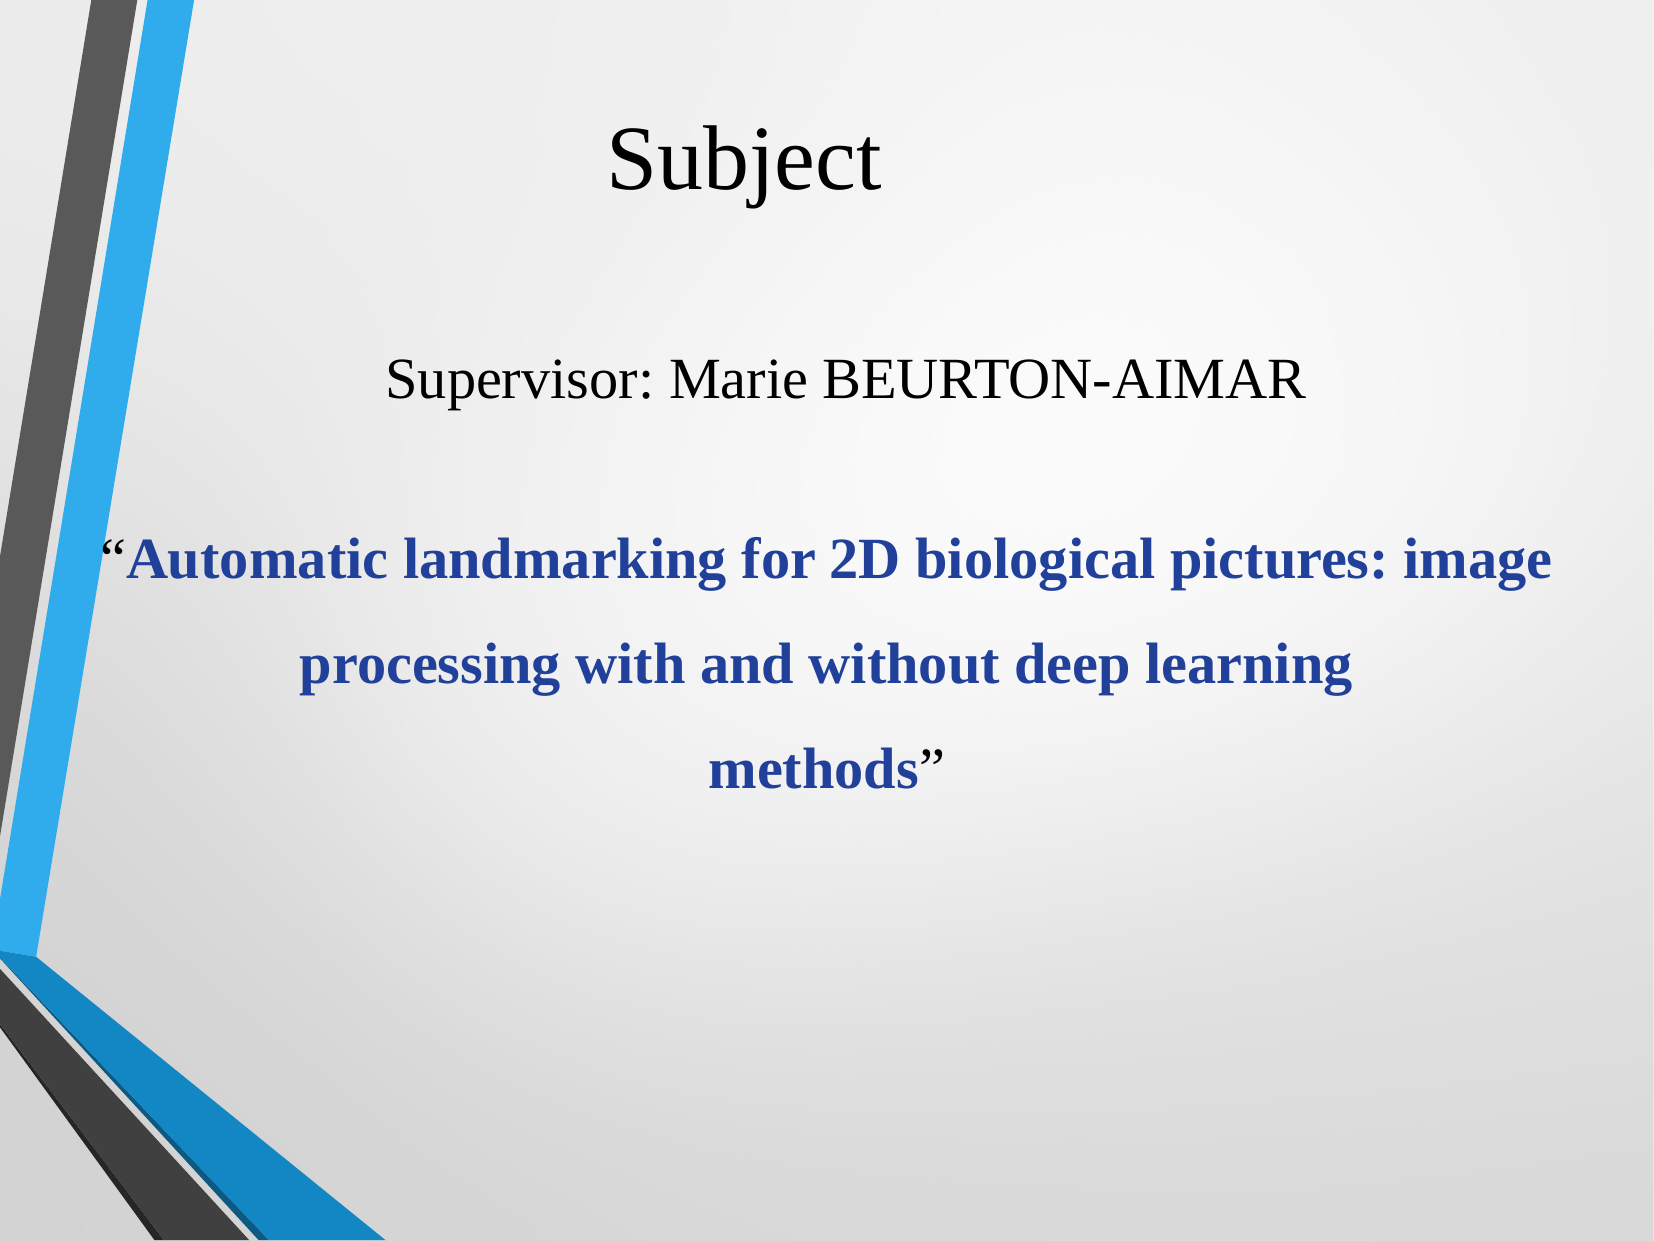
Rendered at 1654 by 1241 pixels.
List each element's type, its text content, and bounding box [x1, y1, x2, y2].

title Subject [0, 89, 1489, 217]
text_box “Automatic landmarking for 2D biological pictures: image processing with and without deep learning methods” [82, 463, 1571, 822]
text_box Supervisor: Marie BEURTON-AIMAR [101, 265, 1591, 451]
